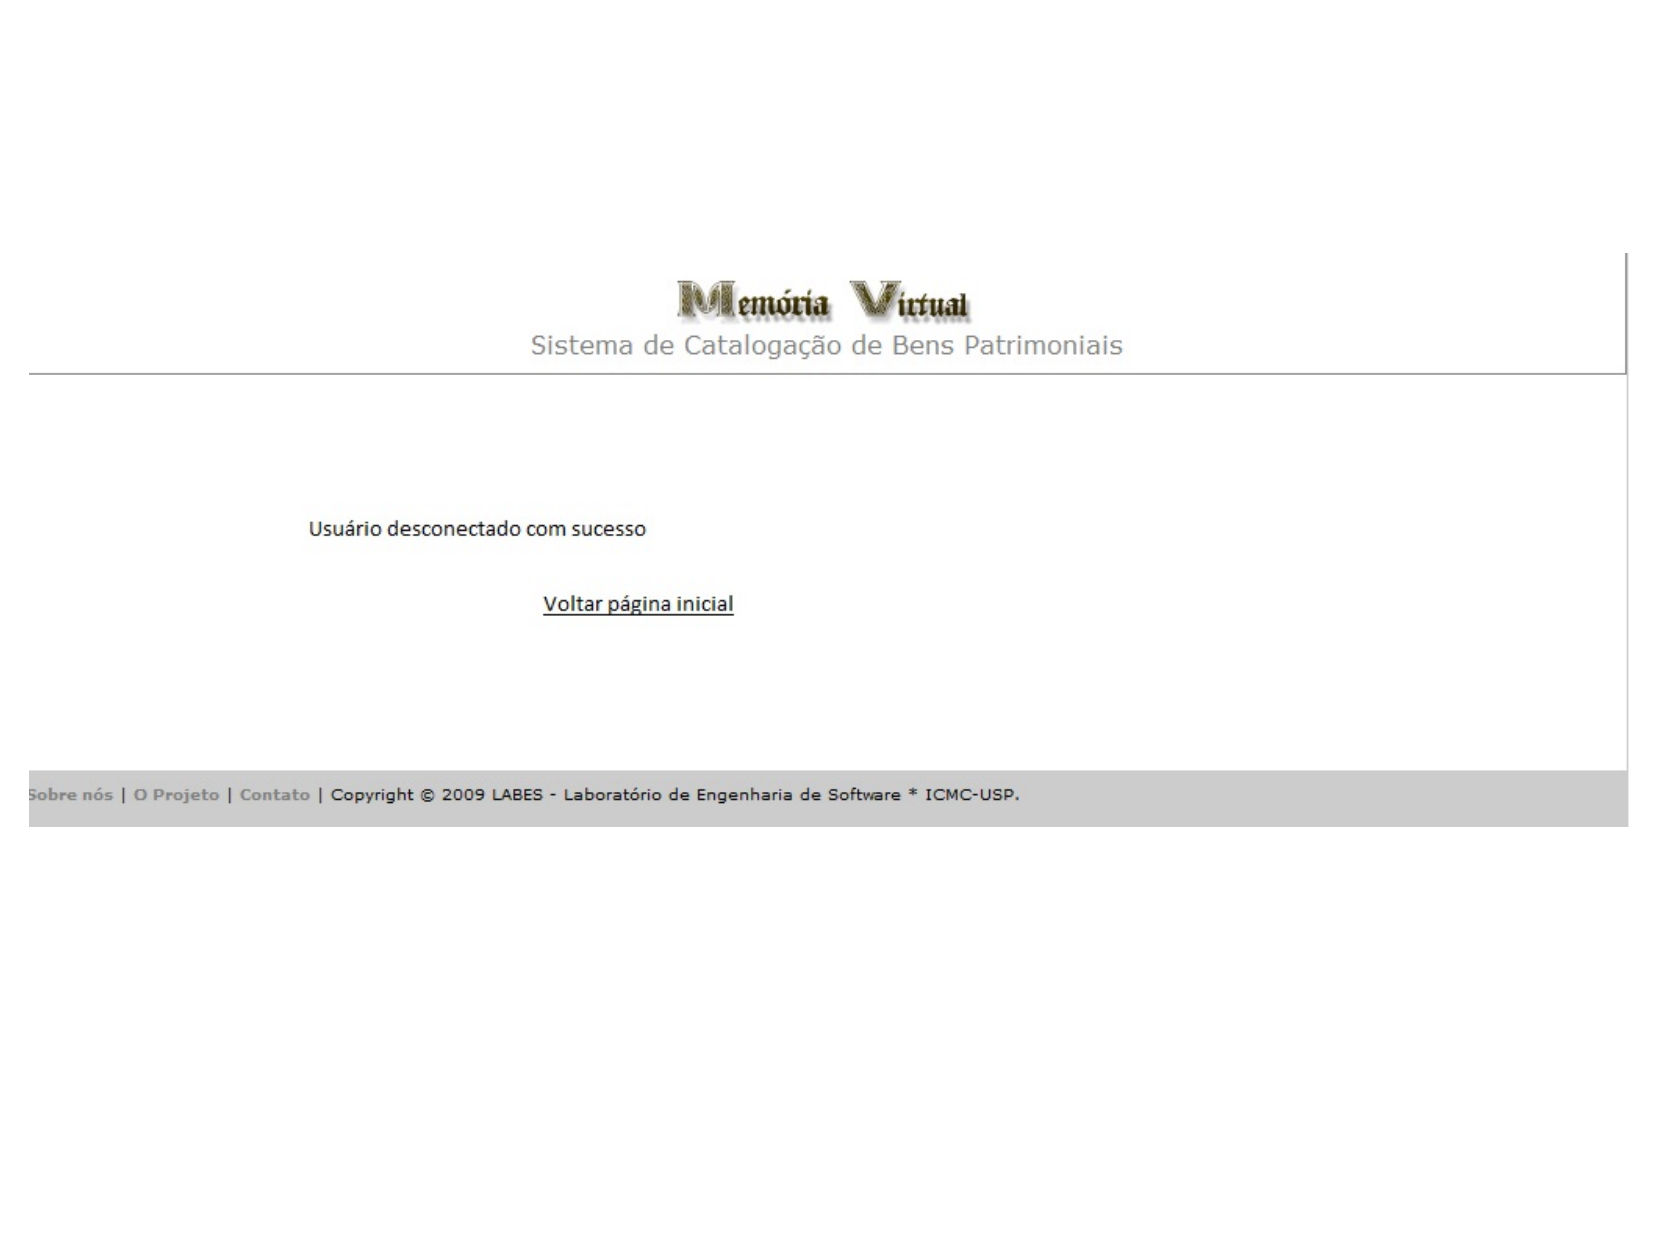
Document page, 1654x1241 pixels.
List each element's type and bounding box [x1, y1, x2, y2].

picture [29, 253, 1638, 827]
